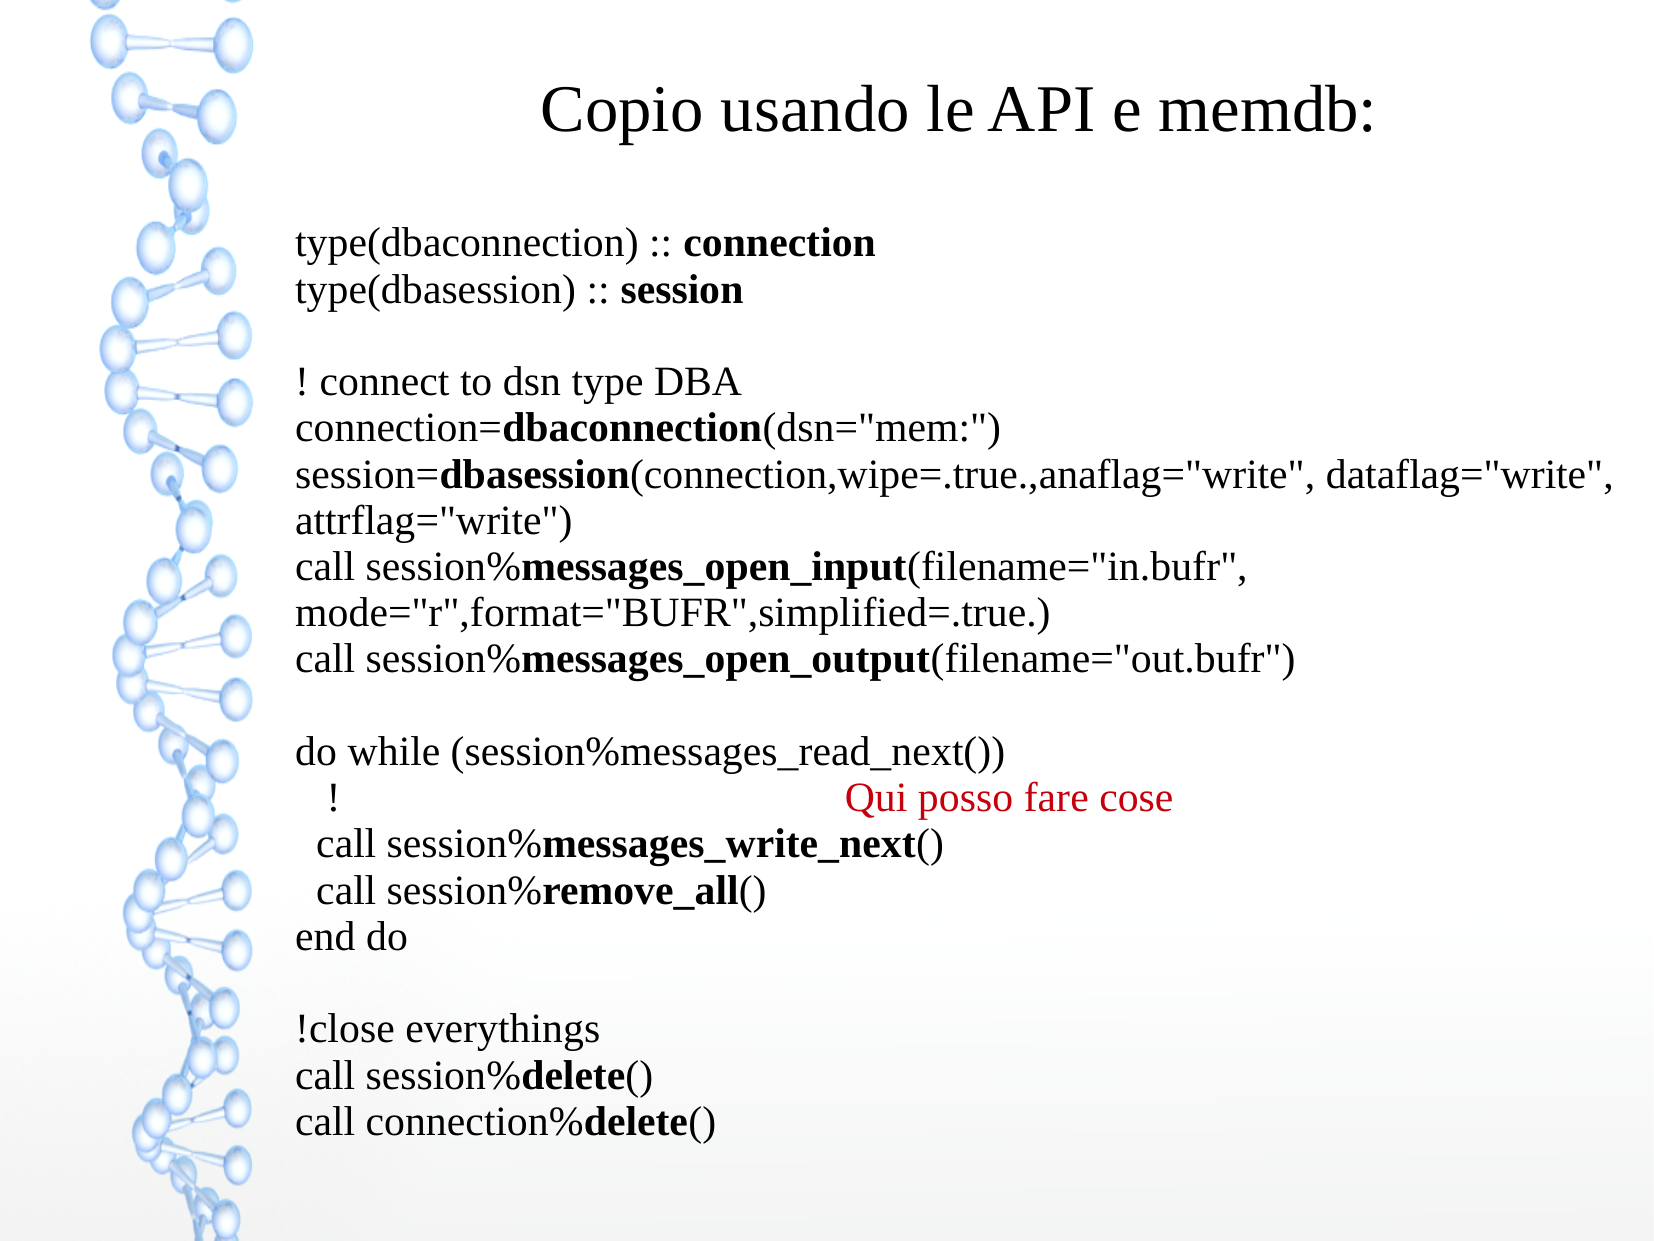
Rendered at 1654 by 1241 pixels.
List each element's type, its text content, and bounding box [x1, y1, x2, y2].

picture [0, 0, 1654, 1241]
subtitle Copio usando le API e memdb: type(dbaconnection) :: connection type(dbasession) :: session ! connect to dsn type DBA connection=dbaconnection(dsn="mem:") session=dbasession(connection,wipe=.true.,anaflag="write", dataflag="write", attrflag="write") call session%messages_open_input(filename="in.bufr", mode="r",format="BUFR",simplified=.true.) call session%messages_open_output(filename="out.bufr") do while (session%messages_read_next()) ! Qui posso fare cose call session%messages_write_next() call session%remove_all() end do !close everythings call session%delete() call connection%delete() [295, 71, 1625, 1191]
